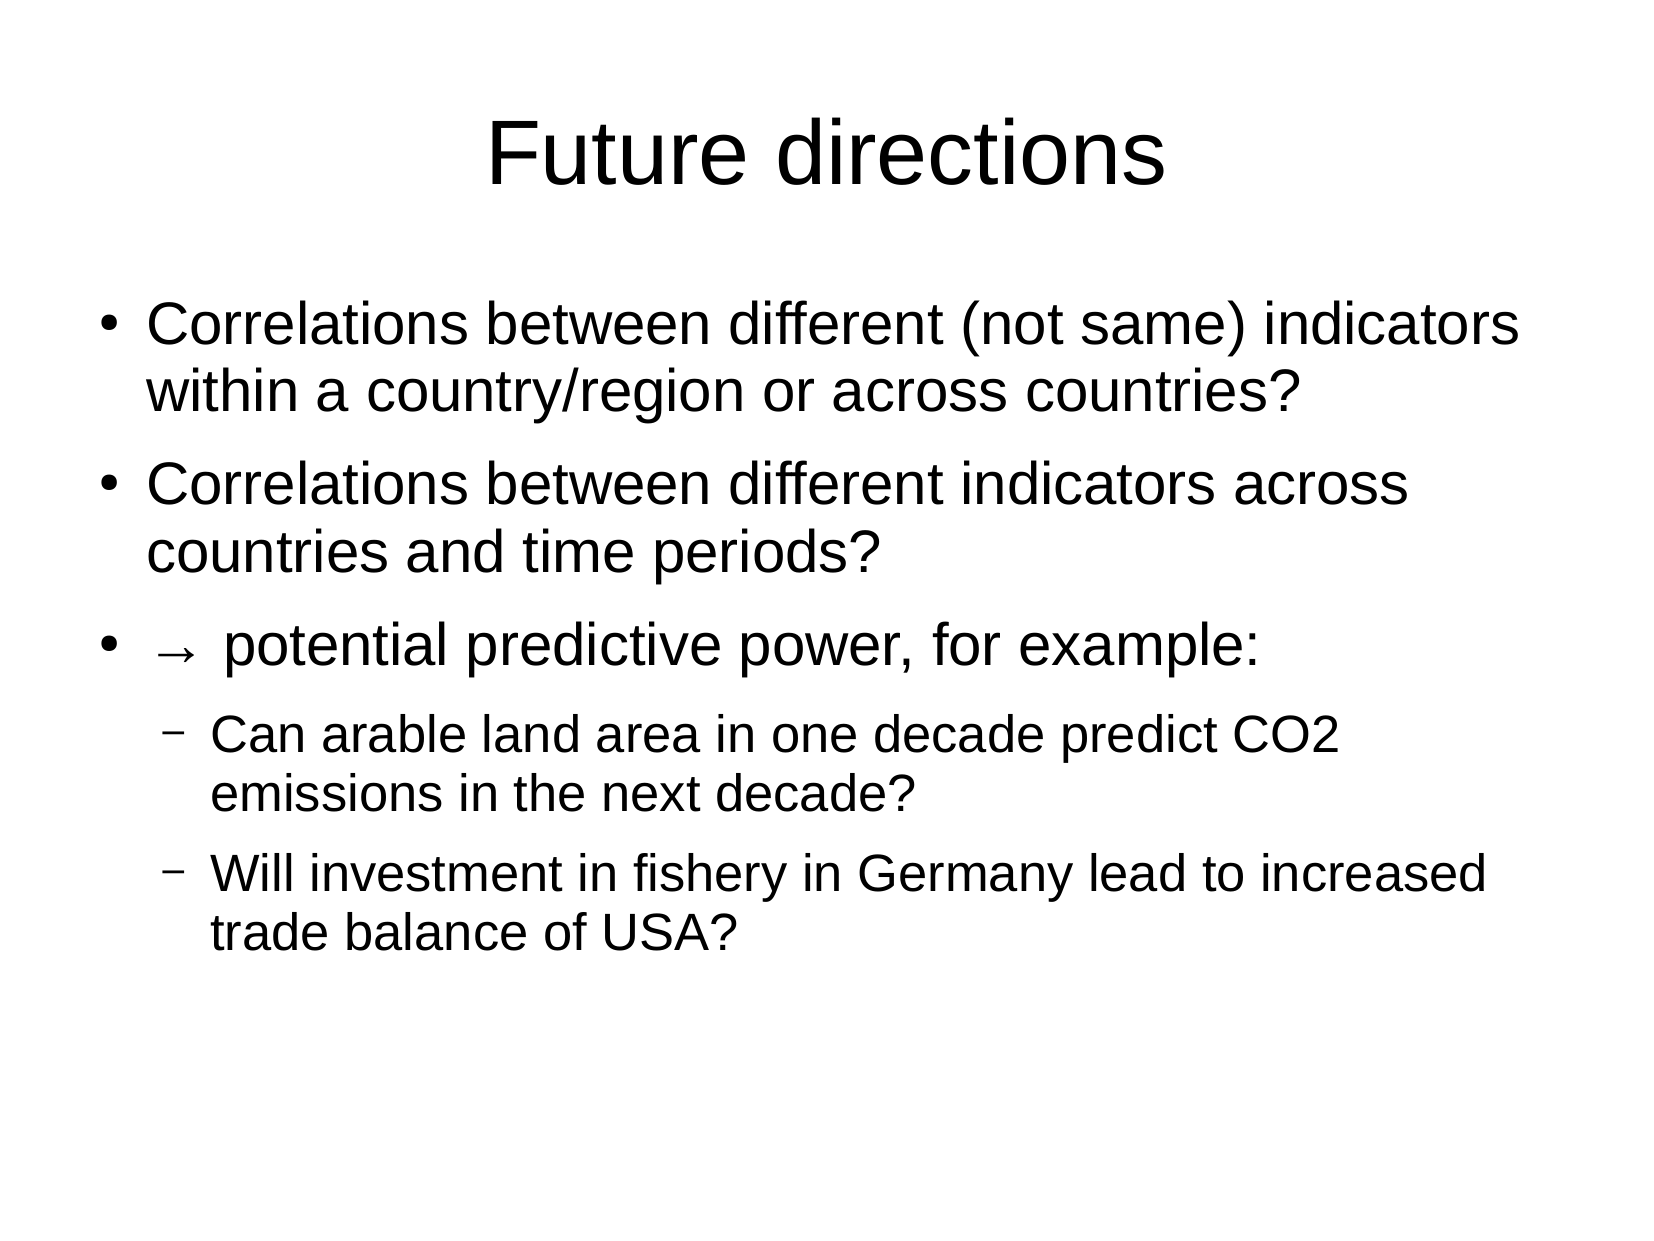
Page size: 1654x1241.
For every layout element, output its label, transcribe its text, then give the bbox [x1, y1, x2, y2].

list Correlations between different (not same) indicators within a country/region or across countries? Correlations between different indicators across countries and time periods? → potential predictive power, for example: Can arable land area in one decade predict CO2 emissions in the next decade? Will investment in fishery in Germany lead to increased trade balance of USA? [82, 290, 1571, 1010]
title Future directions [82, 49, 1571, 257]
